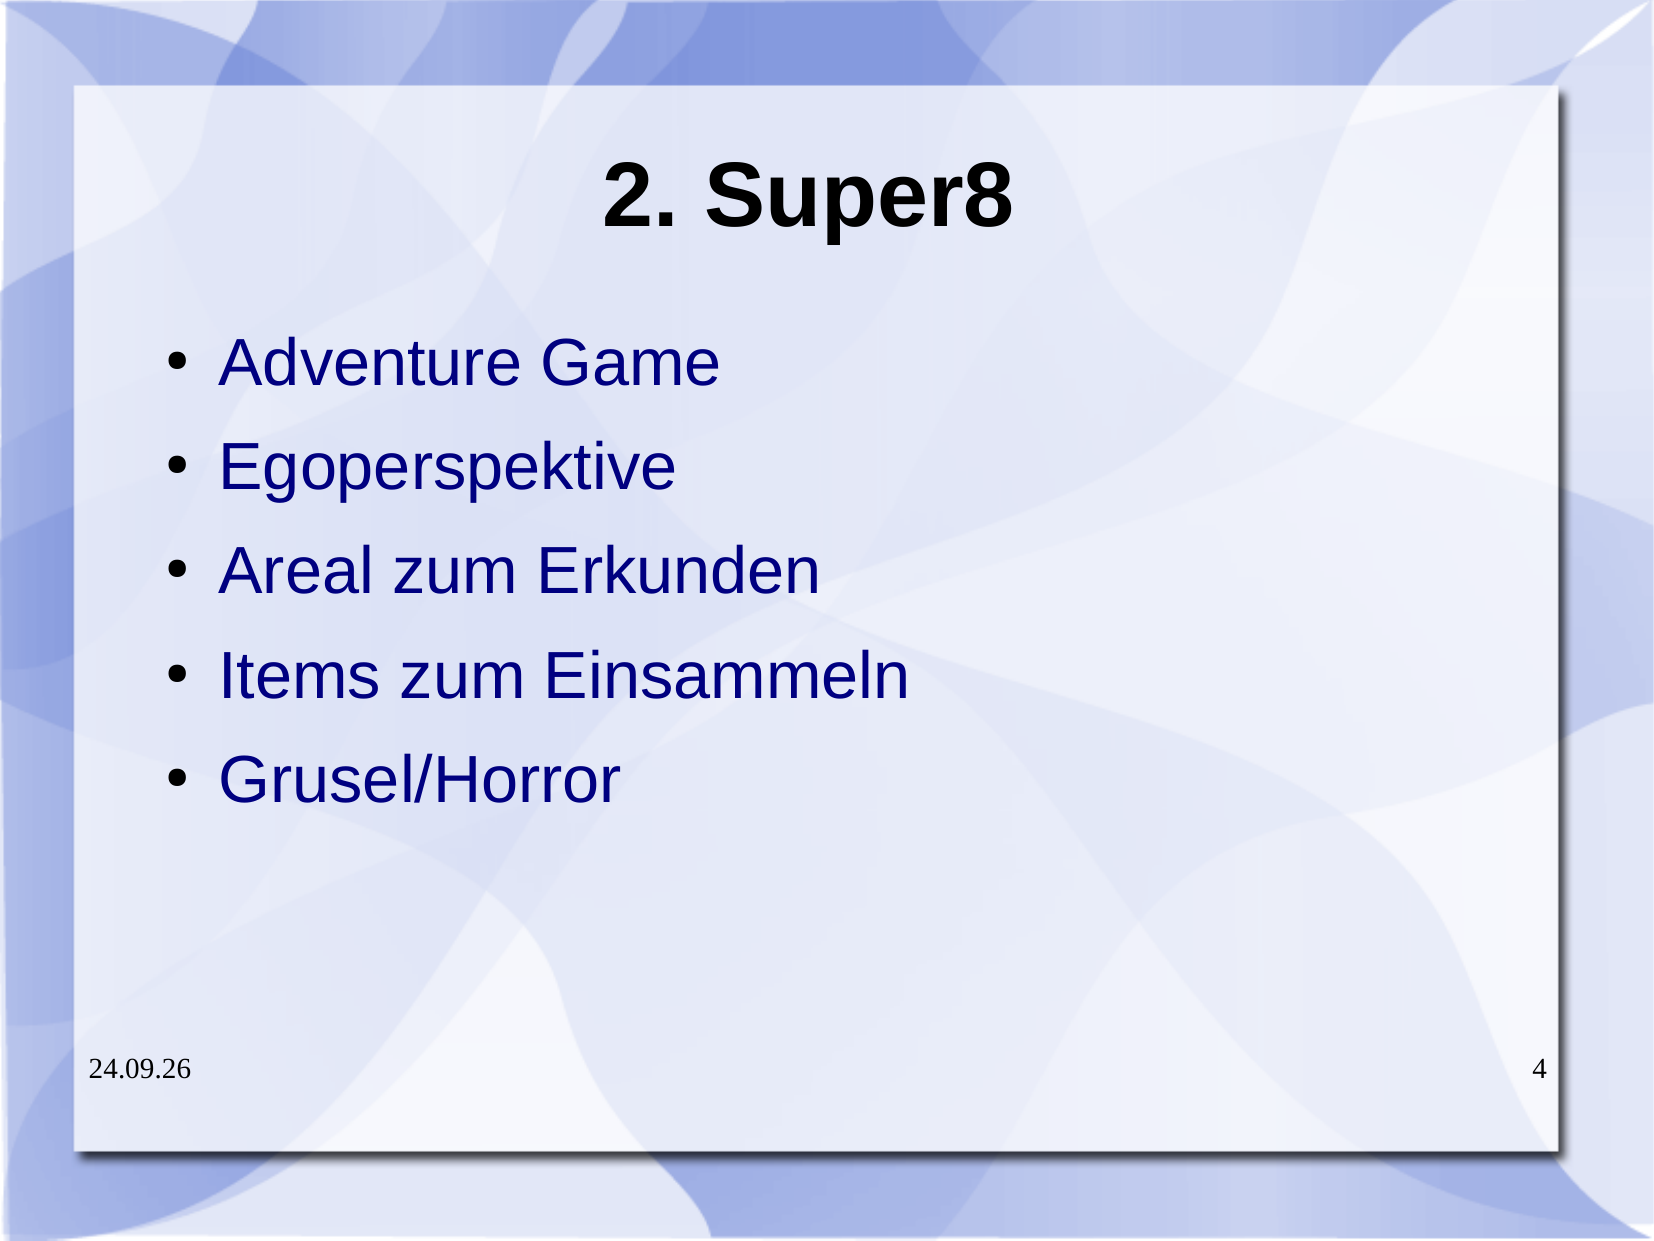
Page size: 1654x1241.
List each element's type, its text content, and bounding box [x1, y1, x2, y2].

picture [0, 0, 1654, 1241]
title 2. Super8 [82, 90, 1536, 298]
list Adventure Game Egoperspektive Areal zum Erkunden Items zum Einsammeln Grusel/Horror [129, 324, 1489, 975]
